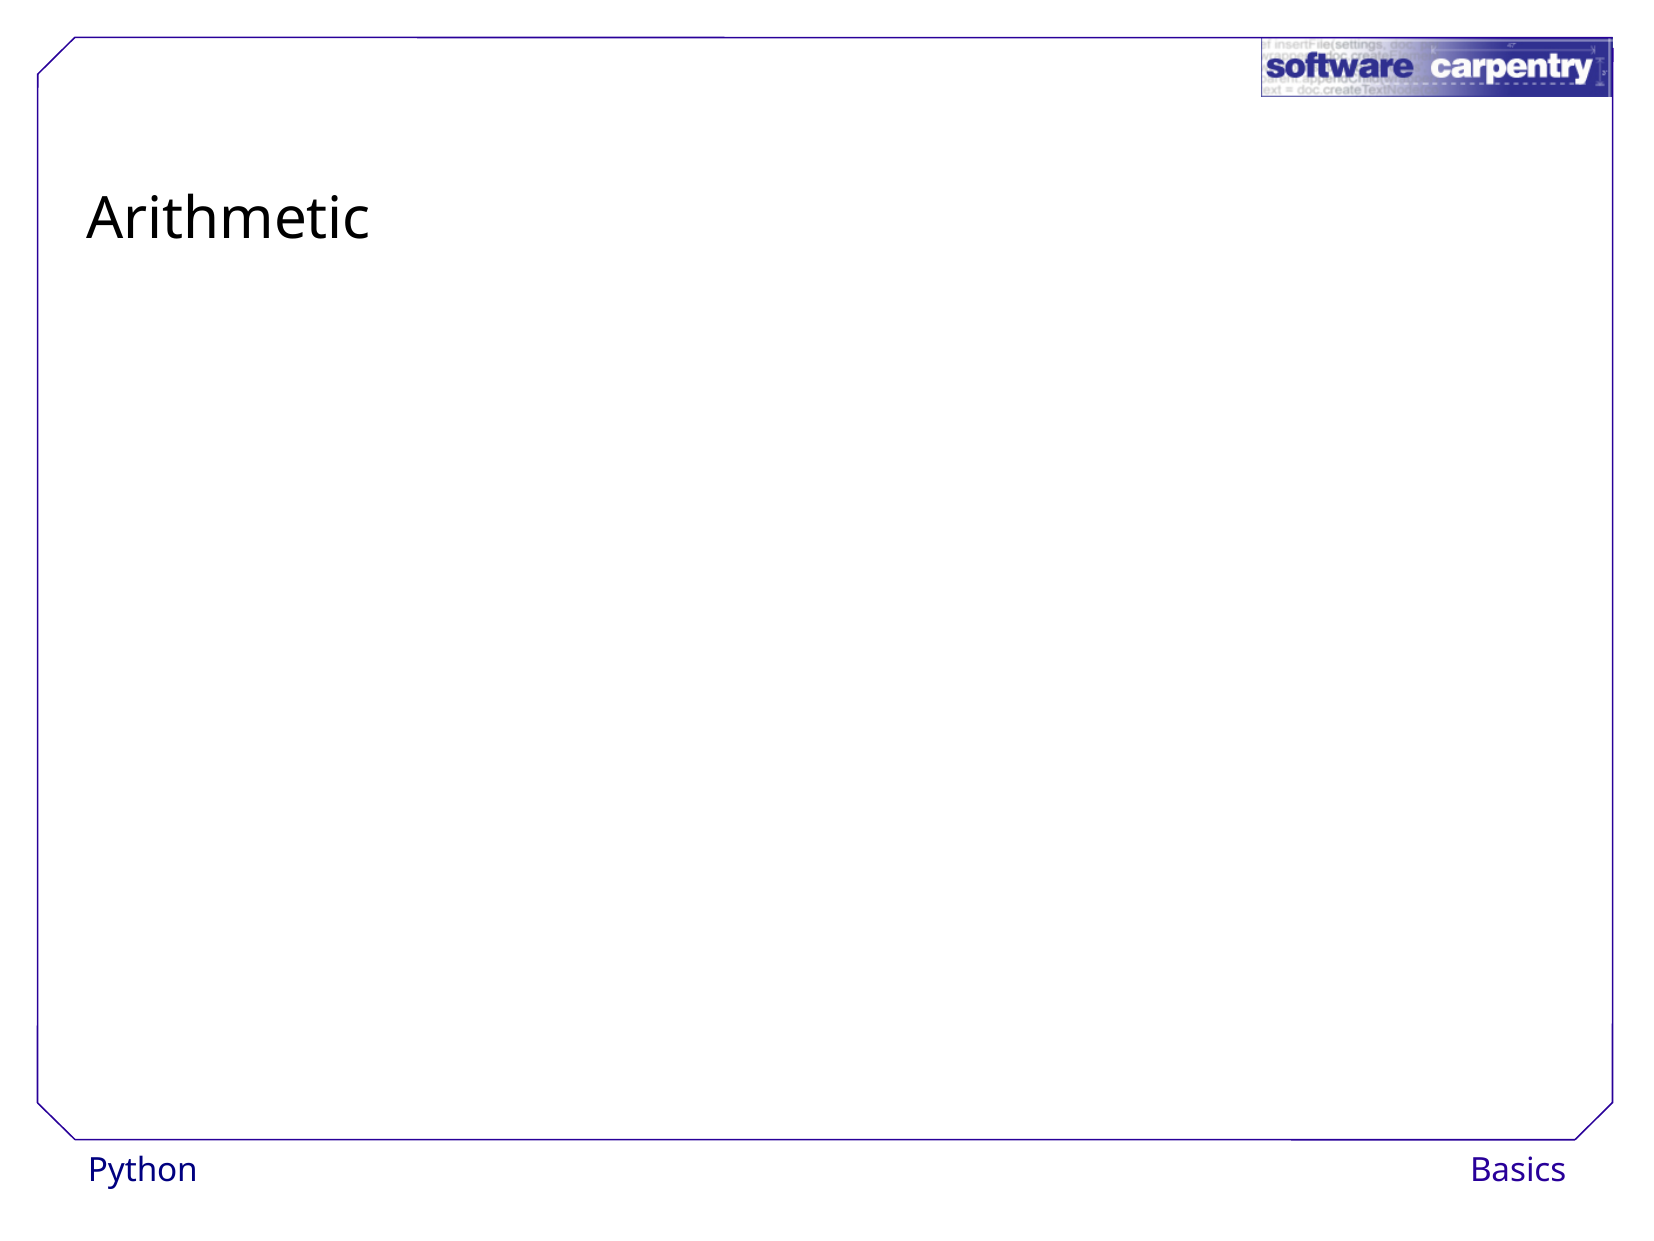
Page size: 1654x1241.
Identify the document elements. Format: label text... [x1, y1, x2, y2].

picture [1261, 39, 1613, 97]
text_box Arithmetic [71, 138, 536, 259]
